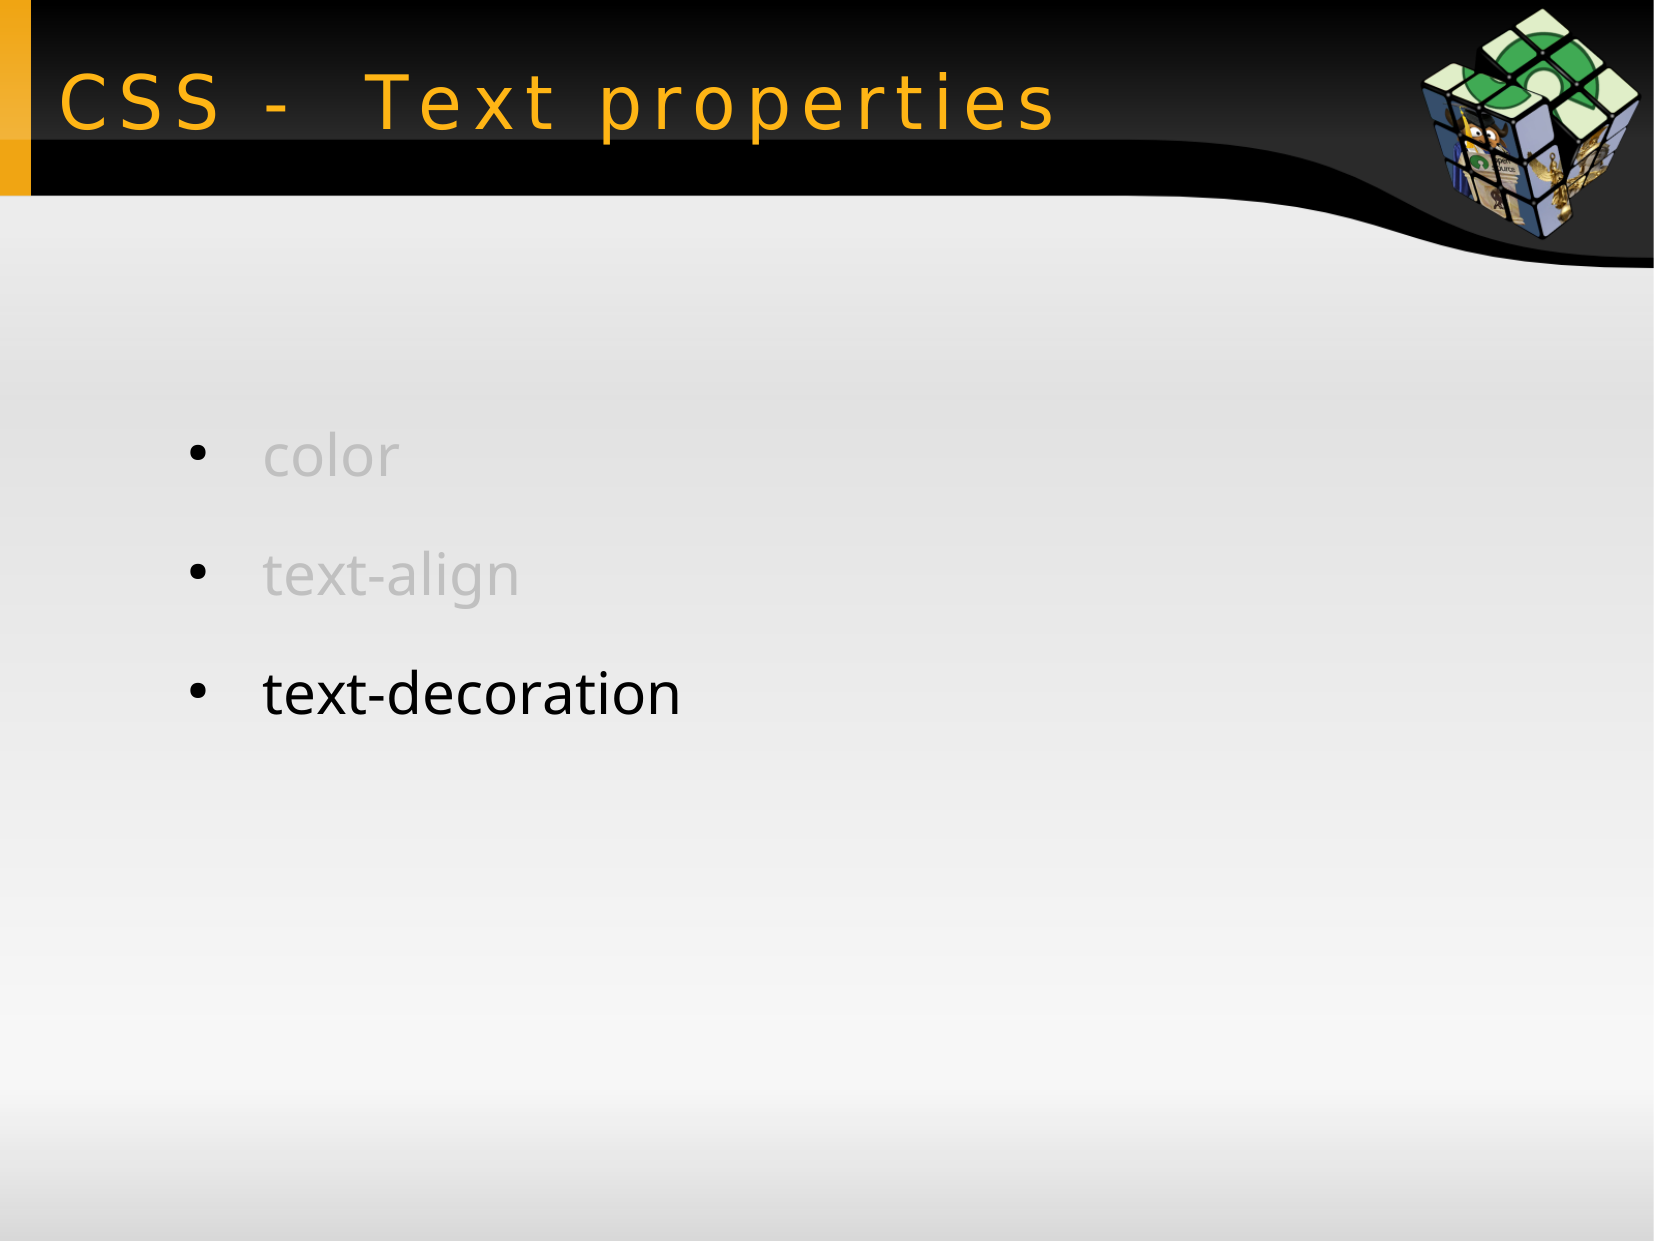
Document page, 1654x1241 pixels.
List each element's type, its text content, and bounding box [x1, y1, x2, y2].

picture [0, 0, 1654, 1241]
subtitle color text-align text-decoration [187, 375, 1576, 1201]
title CSS - Text properties [59, 29, 1501, 178]
